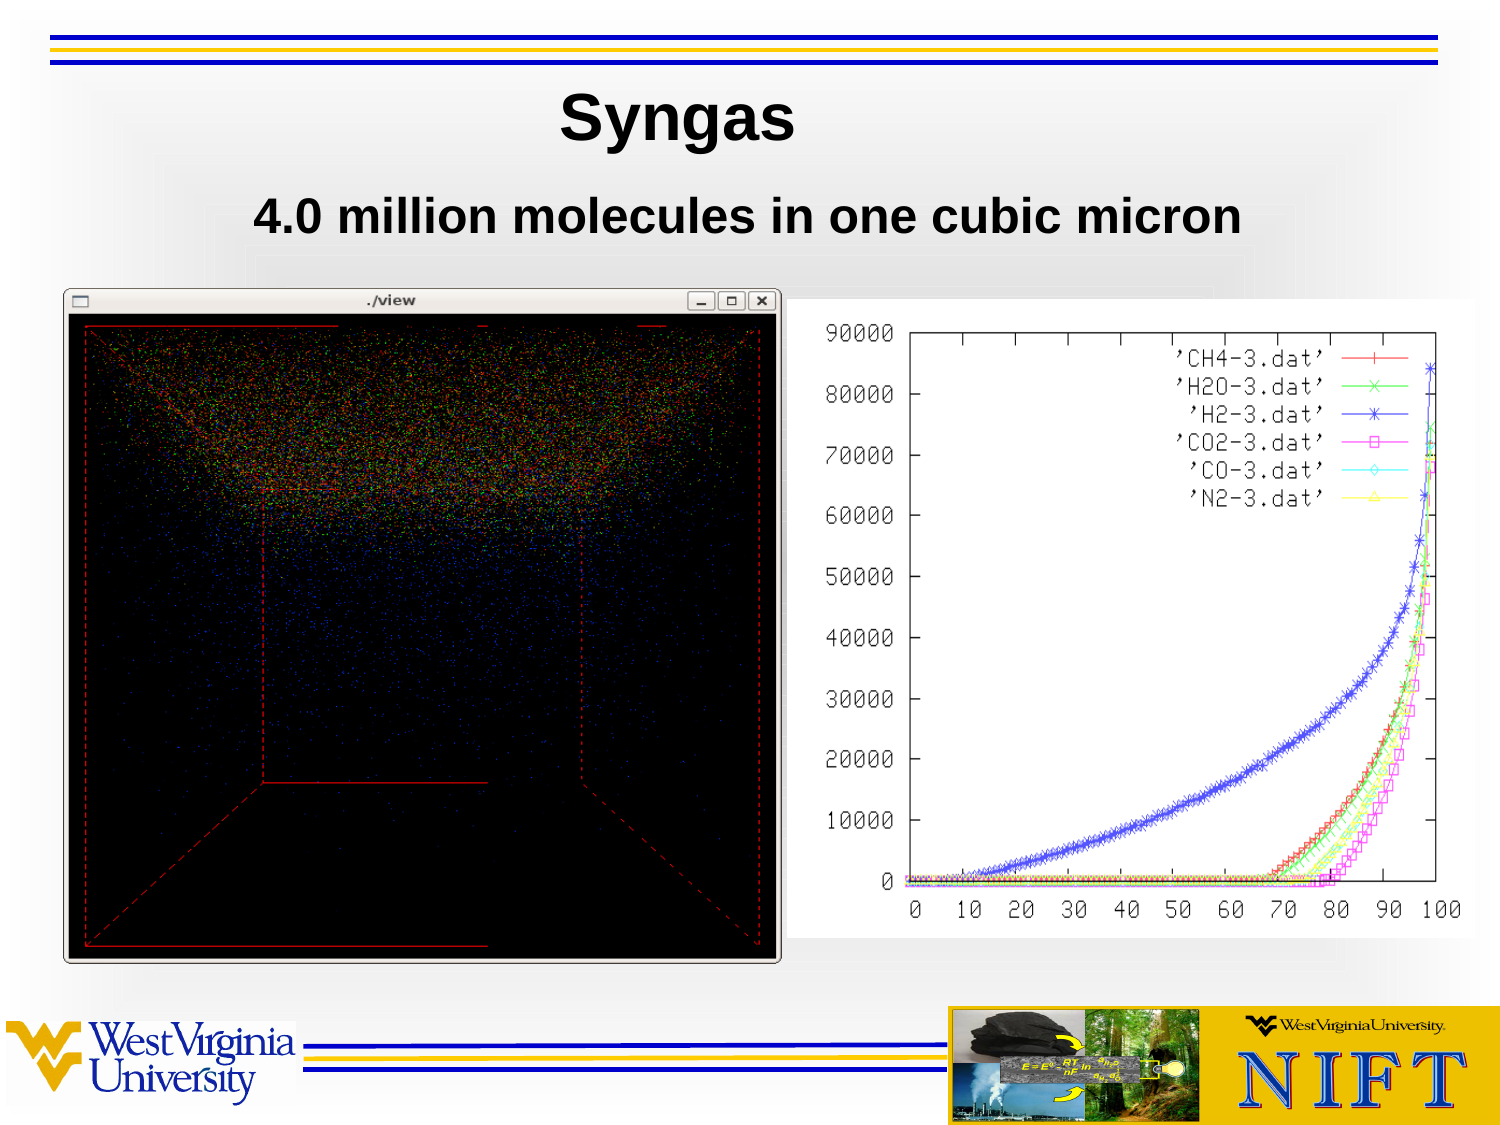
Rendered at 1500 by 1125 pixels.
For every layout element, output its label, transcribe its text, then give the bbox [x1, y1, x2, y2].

picture [948, 1006, 1500, 1125]
picture [63, 288, 782, 964]
text_box 4.0 million molecules in one cubic micron [238, 180, 1271, 252]
picture [787, 299, 1475, 938]
title Syngas [340, 56, 1016, 178]
